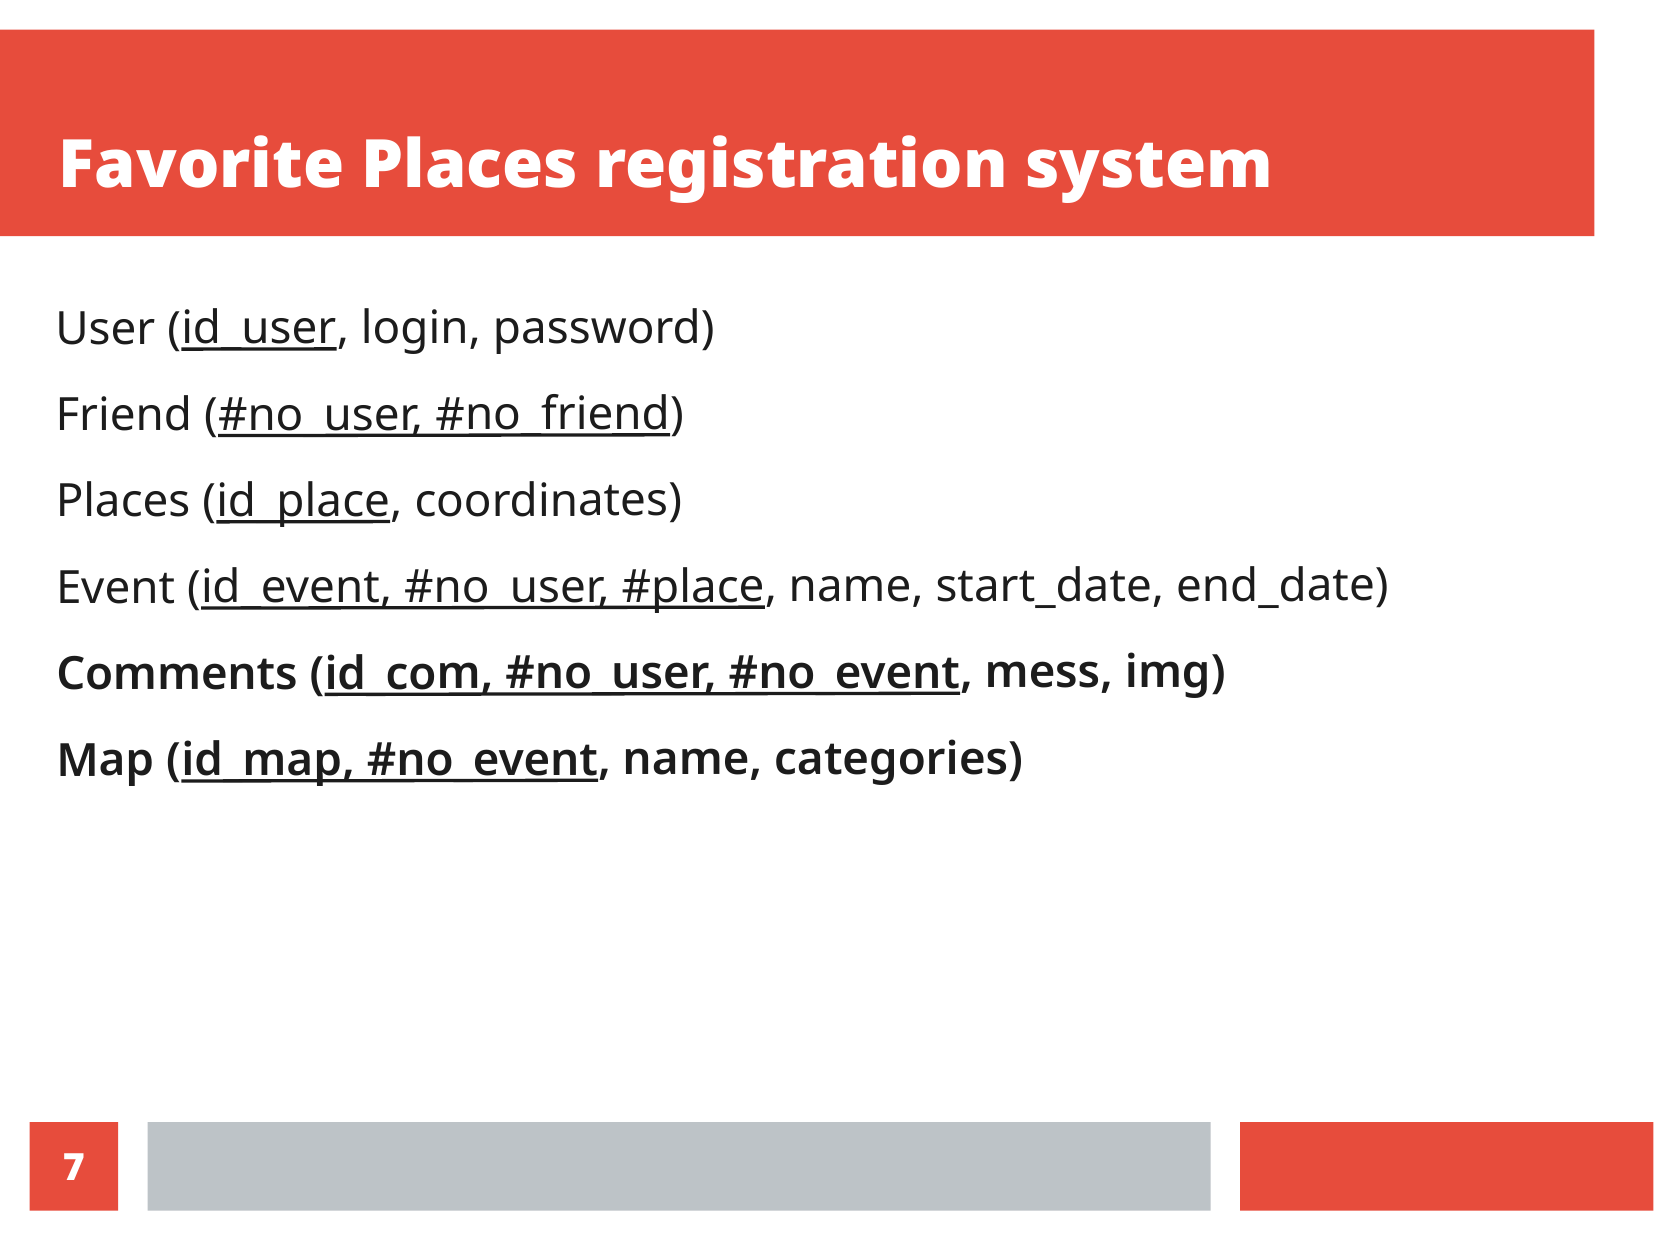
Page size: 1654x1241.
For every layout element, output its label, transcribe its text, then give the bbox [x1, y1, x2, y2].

title Favorite Places registration system [59, 59, 1595, 207]
list User (id_user, login, password) Friend (#no_user, #no_friend) Places (id_place, coordinates) Event (id_event, #no_user, #place, name, start_date, end_date) Comments (id_com, #no_user, #no_event, mess, img) Map (id_map, #no_event, name, categories) [55, 292, 1563, 1063]
